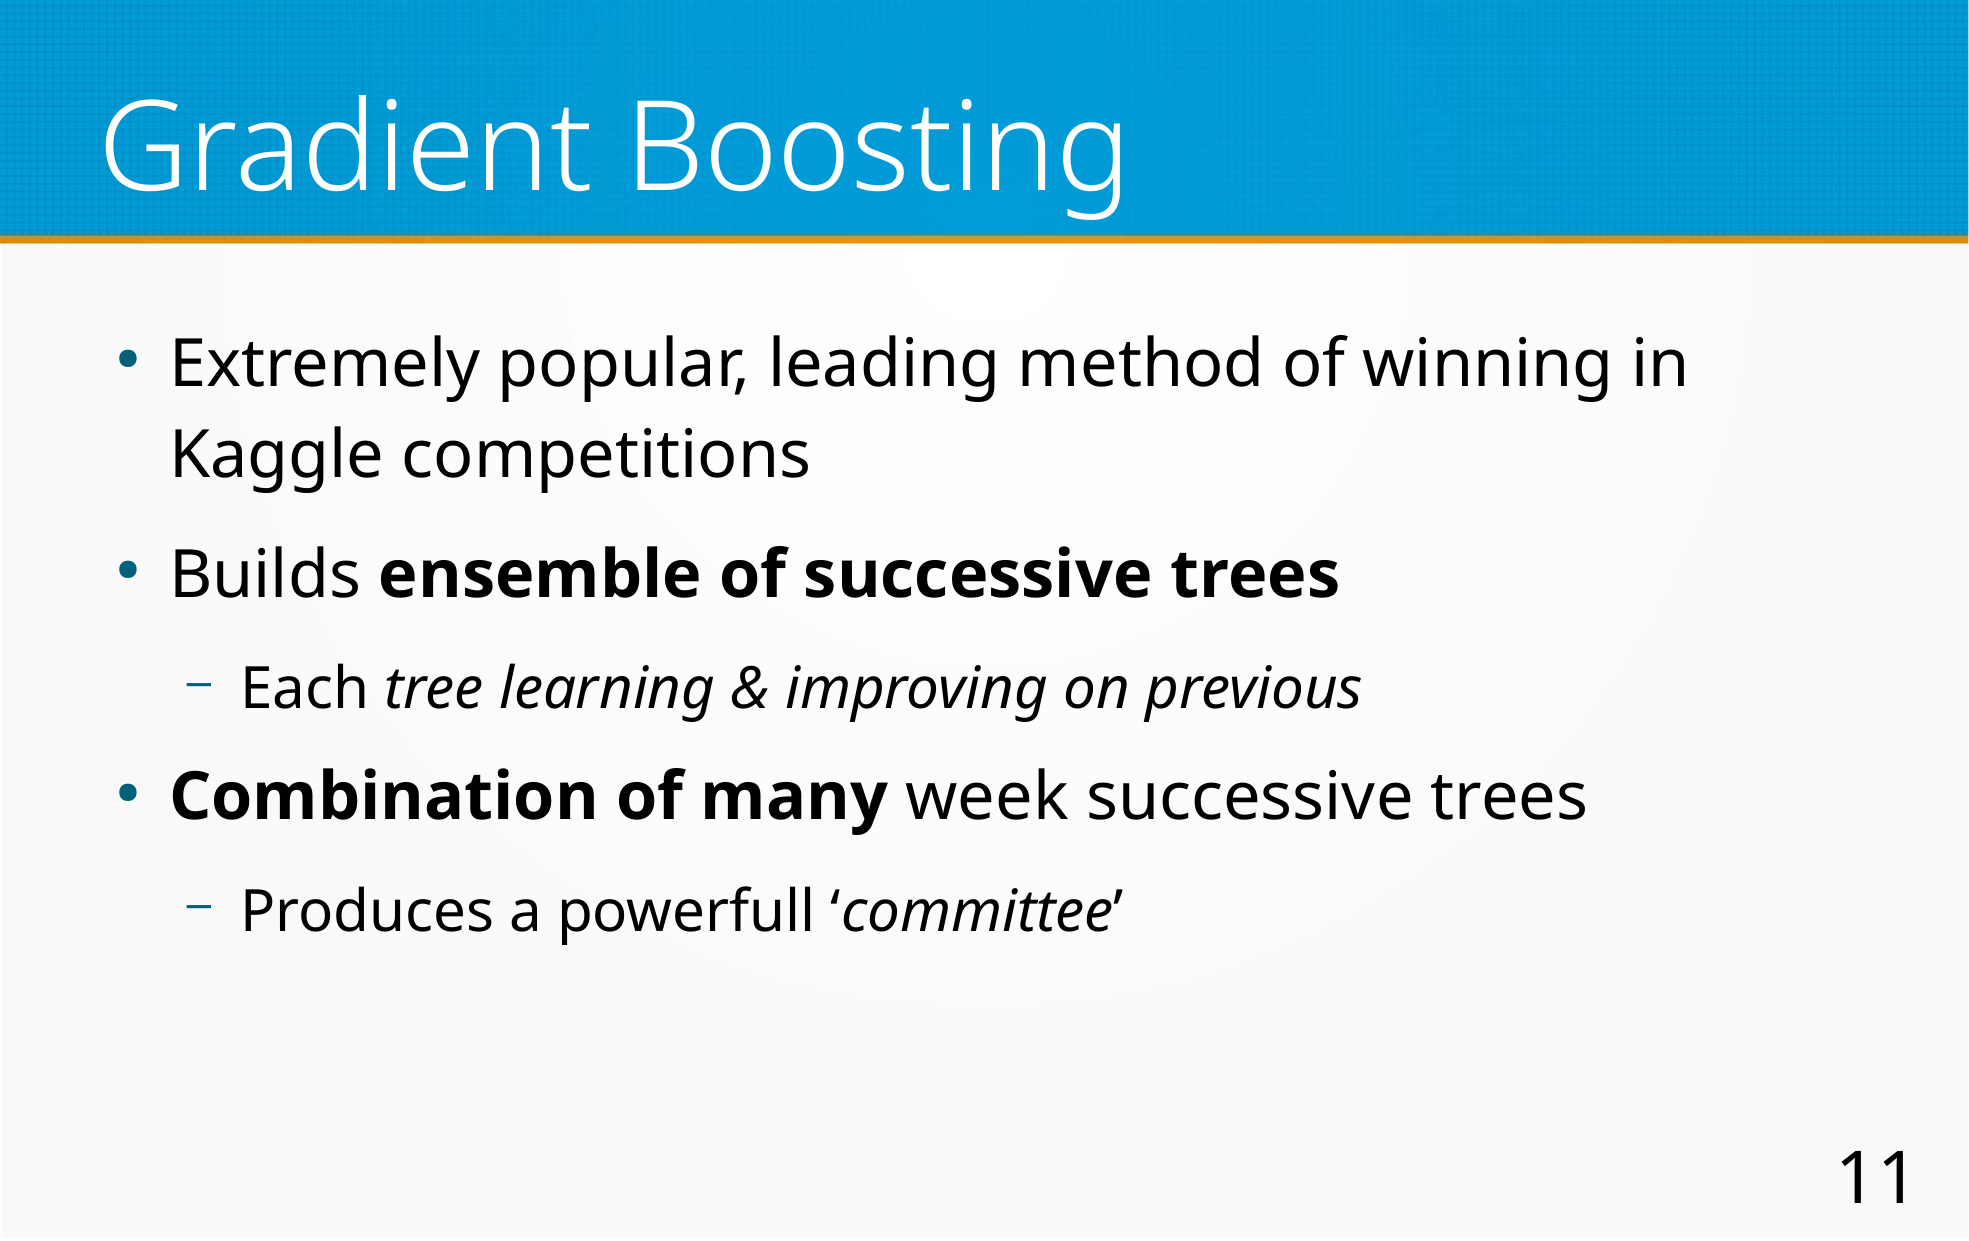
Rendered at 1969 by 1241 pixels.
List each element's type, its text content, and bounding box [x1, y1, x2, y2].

text_box 11 [1830, 1127, 1966, 1224]
title Gradient Boosting [98, 19, 1870, 227]
list Extremely popular, leading method of winning in Kaggle competitions Builds ensemble of successive trees Each tree learning & improving on previous Combination of many week successive trees Produces a powerfull ‘committee’ [98, 315, 1861, 1081]
picture [0, 233, 1969, 1241]
